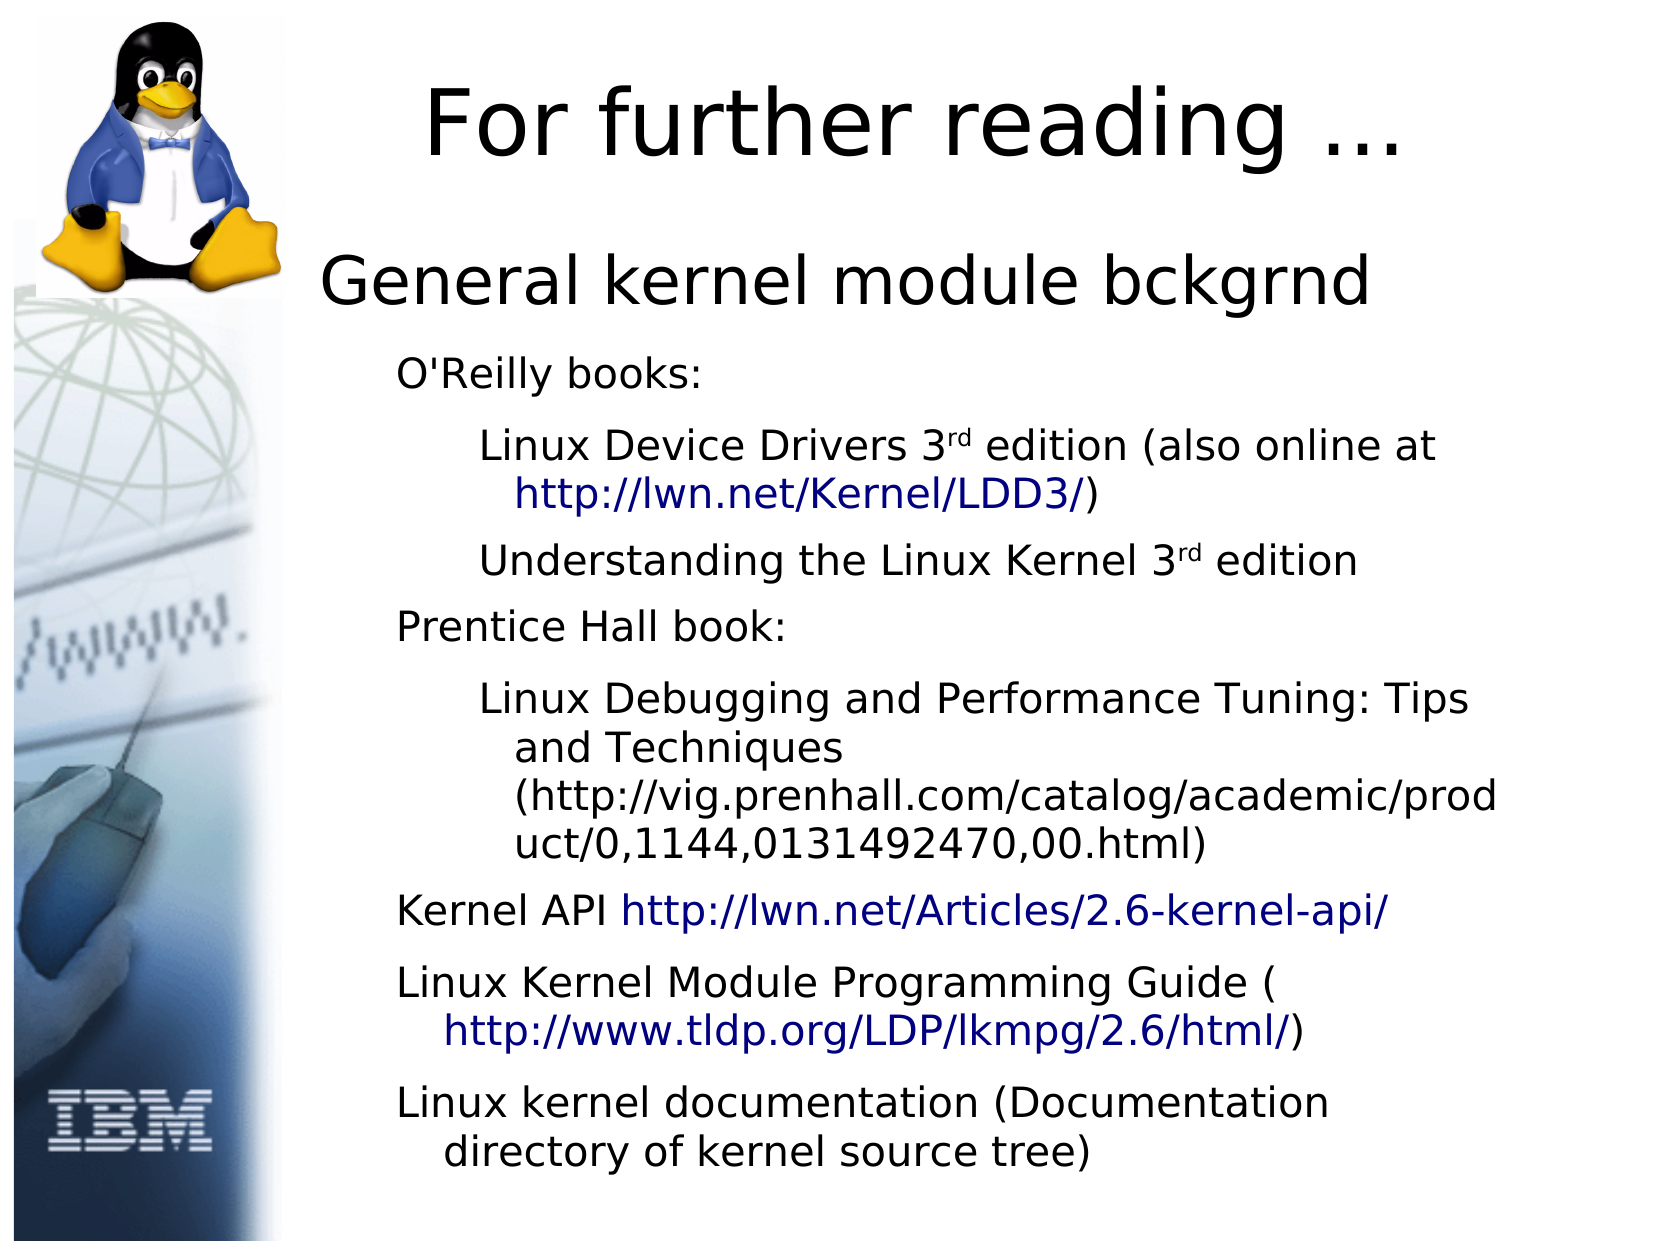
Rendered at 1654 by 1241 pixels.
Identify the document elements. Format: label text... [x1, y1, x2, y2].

title For further reading ... [301, 39, 1528, 209]
list General kernel module bckgrnd O'Reilly books: Linux Device Drivers 3rd edition (also online at http://lwn.net/Kernel/LDD3/) Understanding the Linux Kernel 3rd edition Prentice Hall book: Linux Debugging and Performance Tuning: Tips and Techniques (http://vig.prenhall.com/catalog/academic/product/0,1144,0131492470,00.html) Kernel API http://lwn.net/Articles/2.6-kernel-api/ Linux Kernel Module Programming Guide (http://www.tldp.org/LDP/lkmpg/2.6/html/) Linux kernel documentation (Documentation directory of kernel source tree) [301, 243, 1520, 1182]
